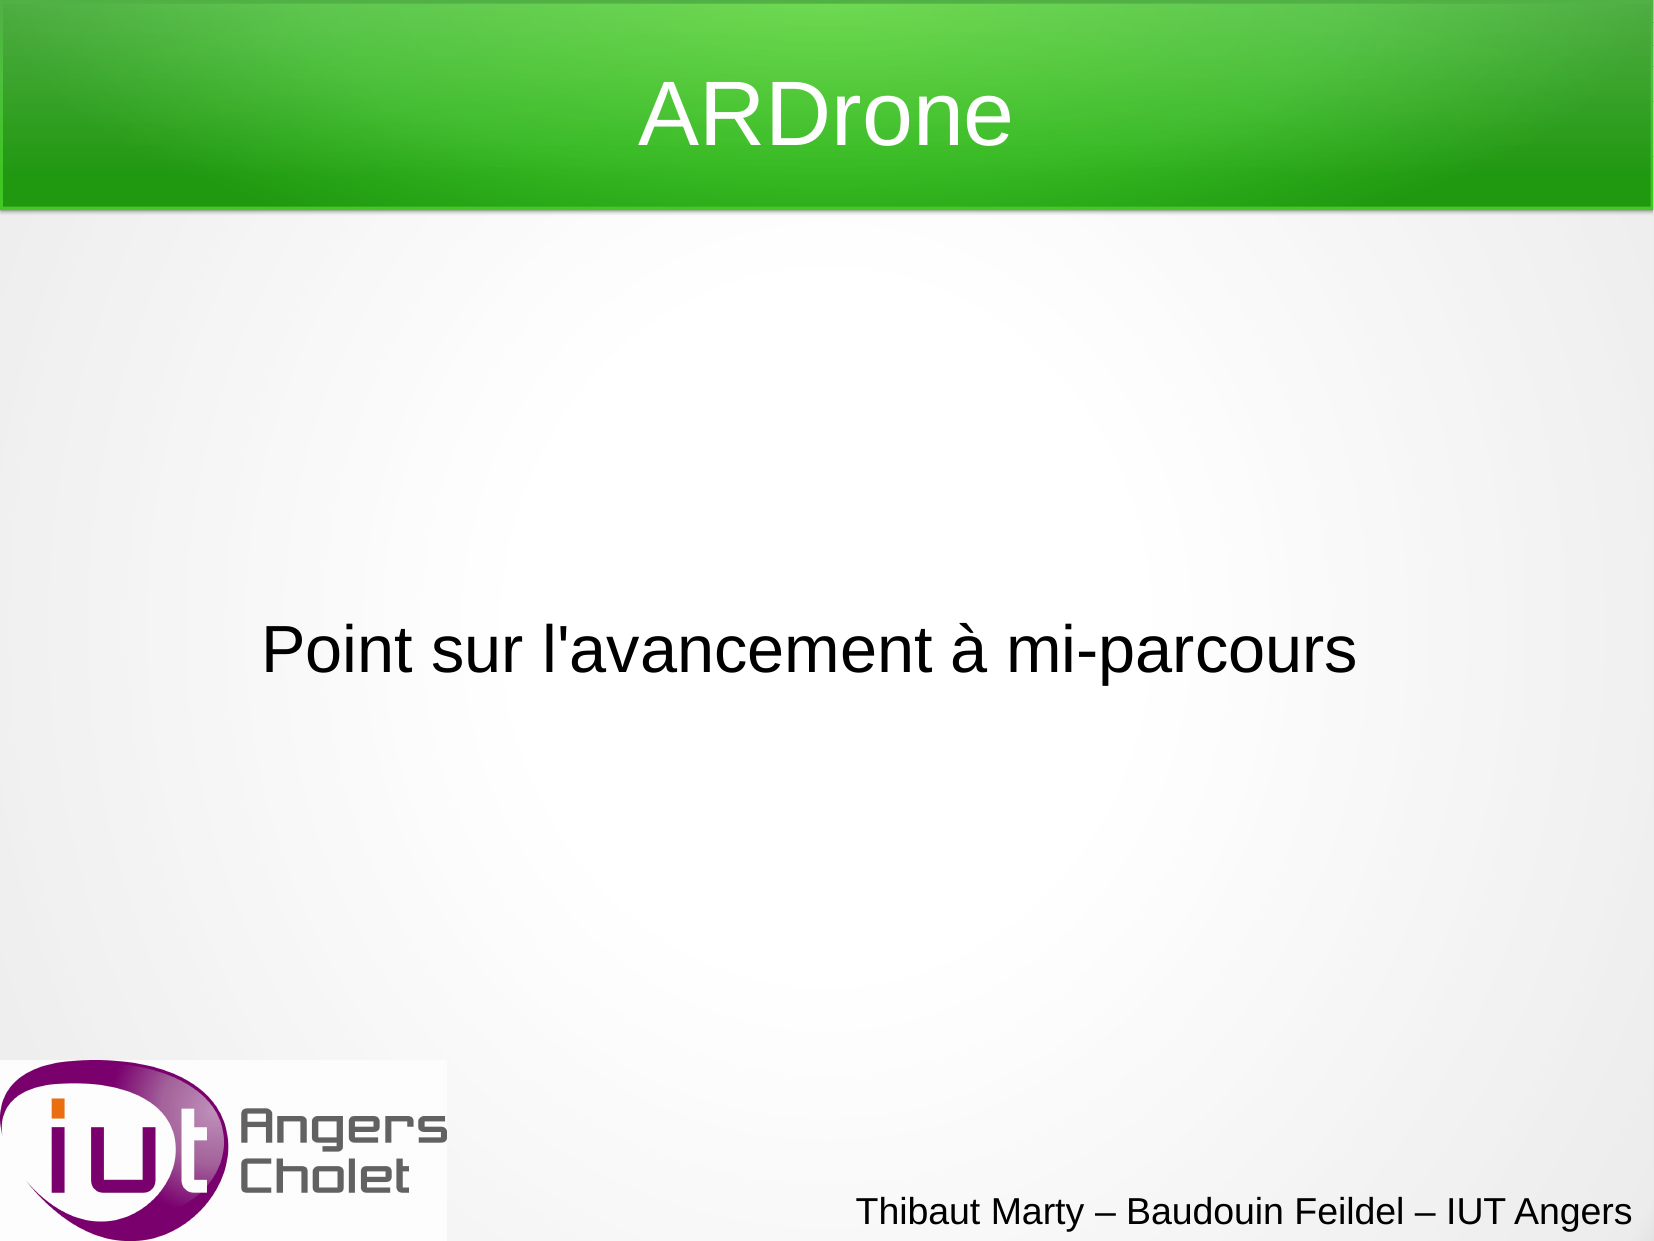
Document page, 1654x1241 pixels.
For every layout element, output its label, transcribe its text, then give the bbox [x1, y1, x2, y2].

title ARDrone [82, 49, 1571, 179]
subtitle Point sur l'avancement à mi-parcours [82, 290, 1538, 1010]
picture [0, 1060, 447, 1241]
